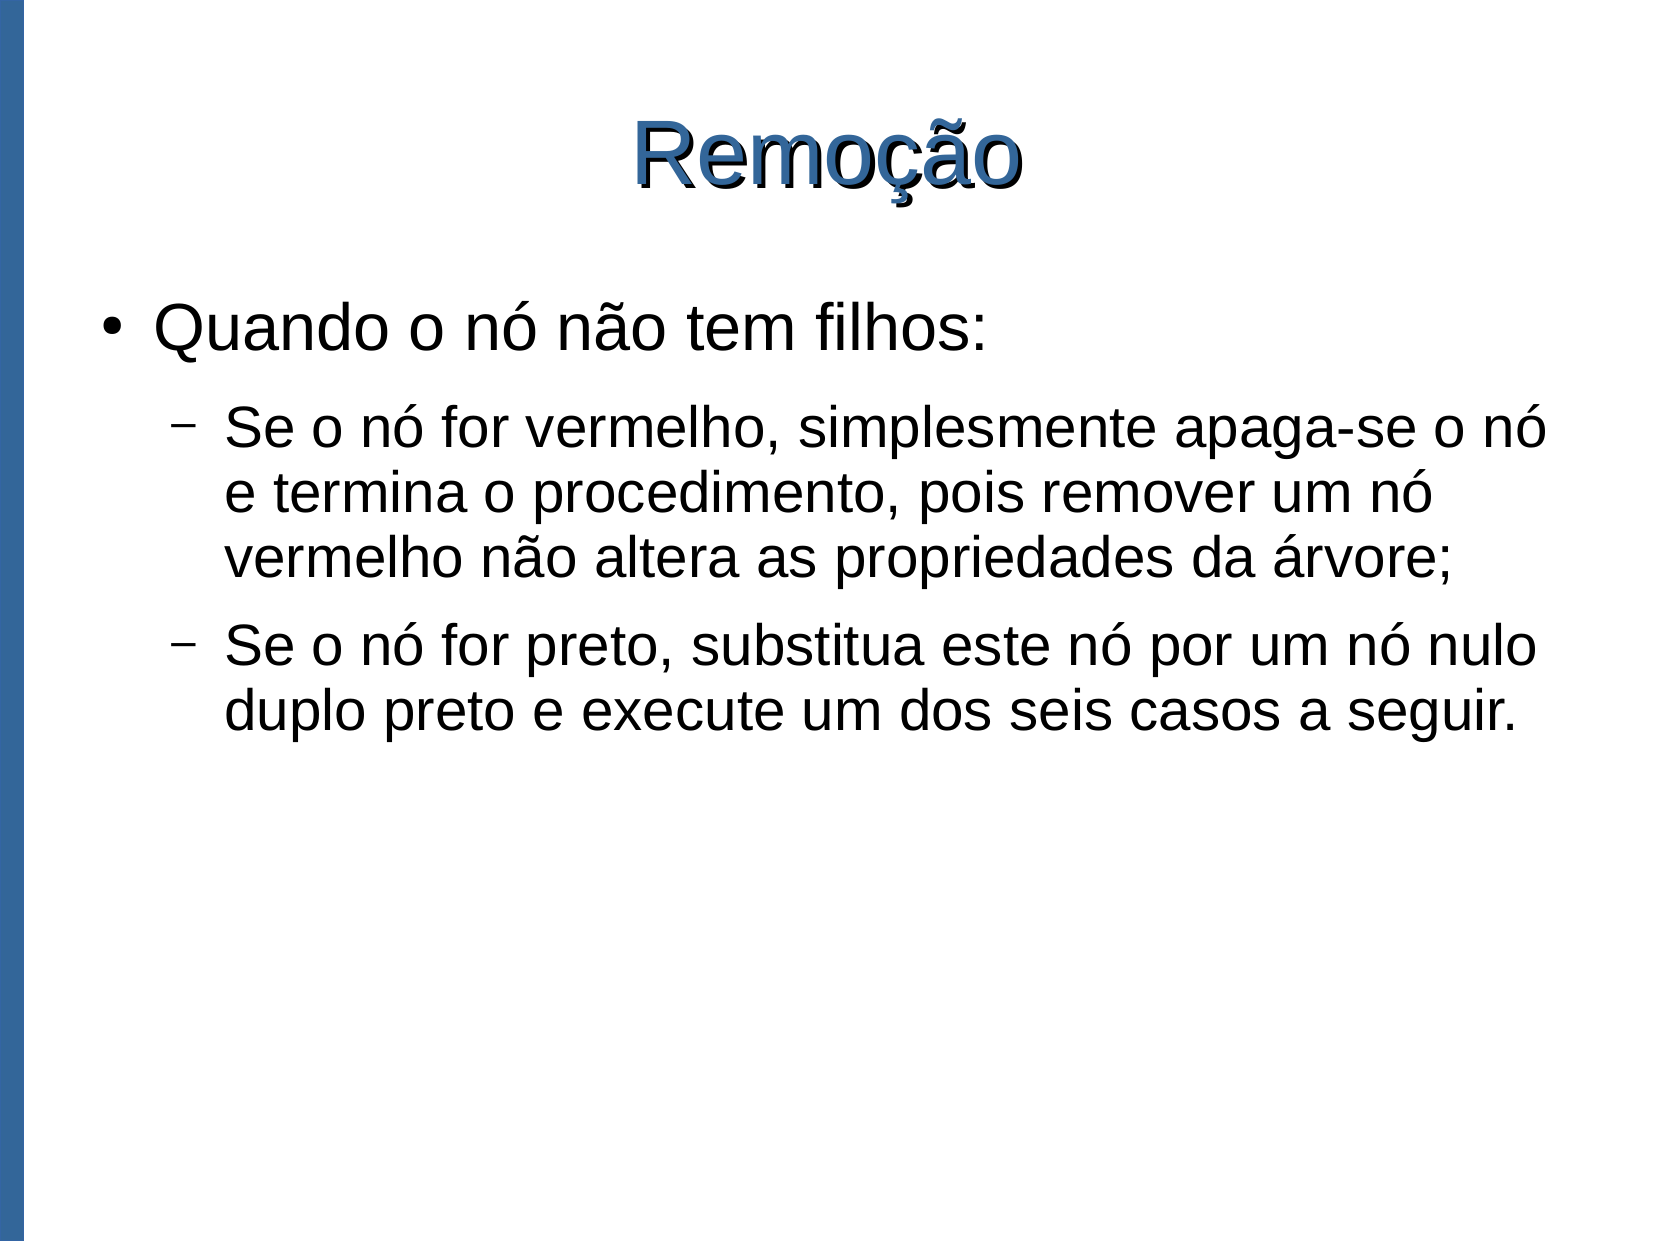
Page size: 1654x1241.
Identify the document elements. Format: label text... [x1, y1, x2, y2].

title Remoção [82, 49, 1571, 257]
list Quando o nó não tem filhos: Se o nó for vermelho, simplesmente apaga-se o nó e termina o procedimento, pois remover um nó vermelho não altera as propriedades da árvore; Se o nó for preto, substitua este nó por um nó nulo duplo preto e execute um dos seis casos a seguir. [82, 290, 1571, 1010]
